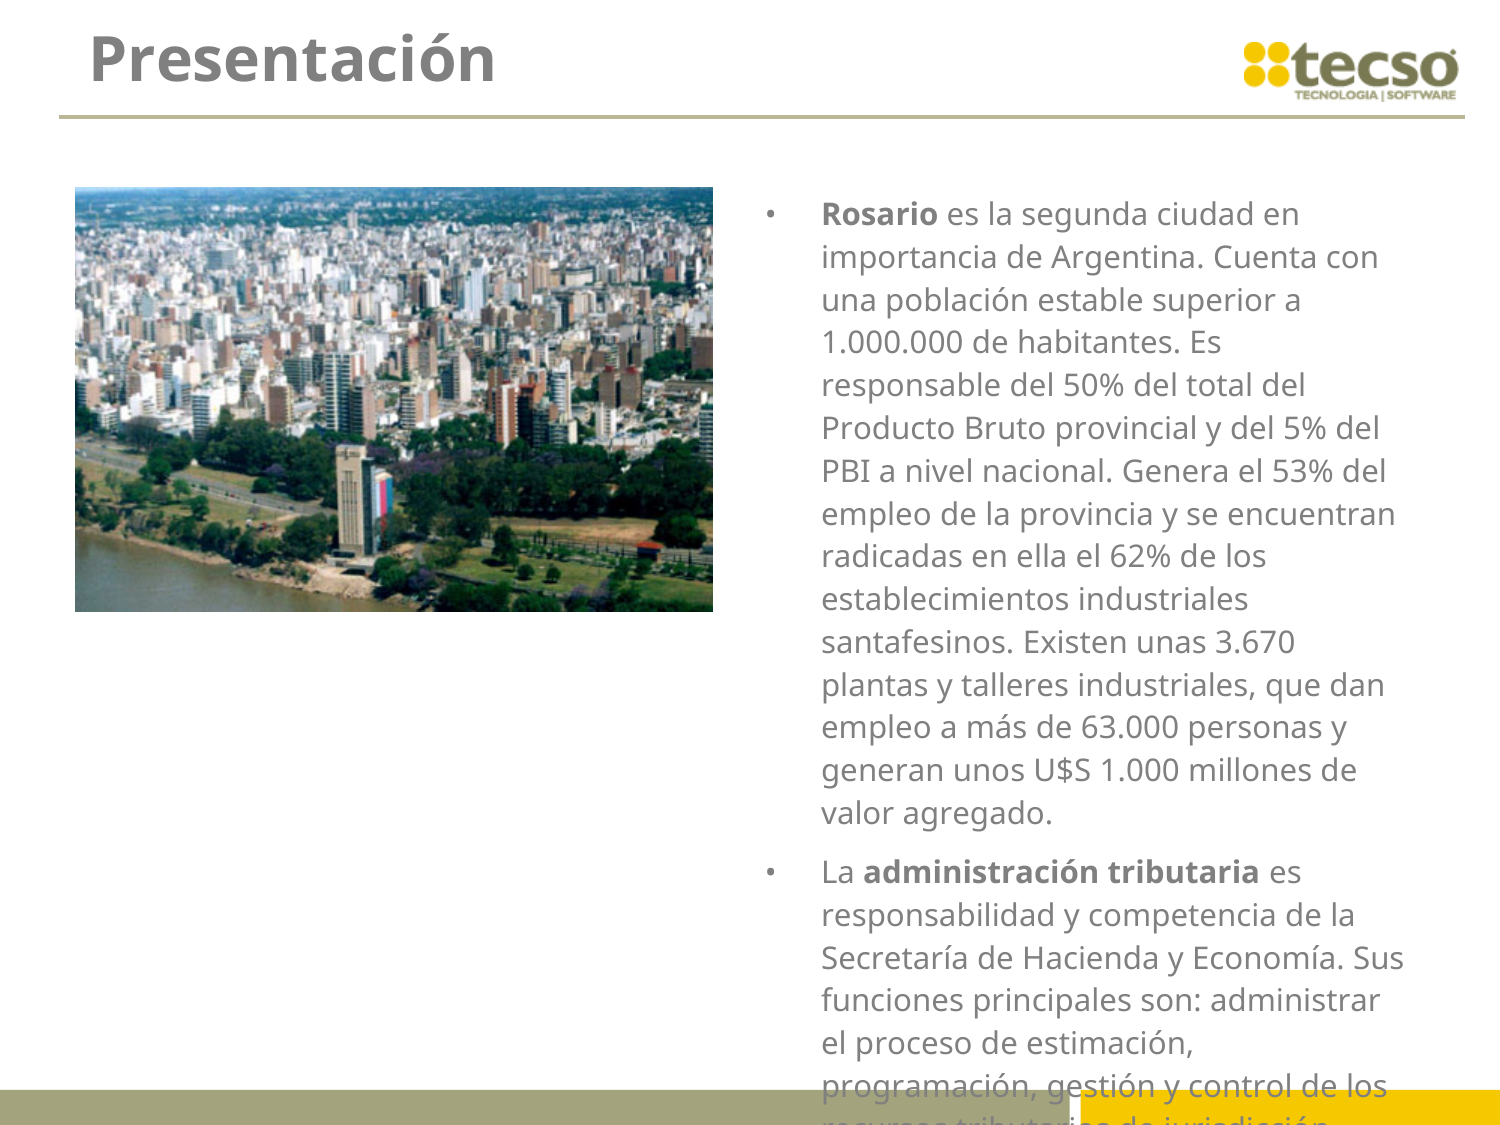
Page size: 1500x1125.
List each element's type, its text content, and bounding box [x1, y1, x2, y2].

title Presentación [73, 6, 1238, 211]
list Rosario es la segunda ciudad en importancia de Argentina. Cuenta con una población estable superior a 1.000.000 de habitantes. Es responsable del 50% del total del Producto Bruto provincial y del 5% del PBI a nivel nacional. Genera el 53% del empleo de la provincia y se encuentran radicadas en ella el 62% de los establecimientos industriales santafesinos. Existen unas 3.670 plantas y talleres industriales, que dan empleo a más de 63.000 personas y generan unos U$S 1.000 millones de valor agregado. La administración tributaria es responsabilidad y competencia de la Secretaría de Hacienda y Economía. Sus funciones principales son: administrar el proceso de estimación, programación, gestión y control de los recursos tributarios de jurisdicción municipal. [750, 184, 1426, 1013]
picture [1244, 42, 1459, 102]
picture [75, 187, 713, 612]
